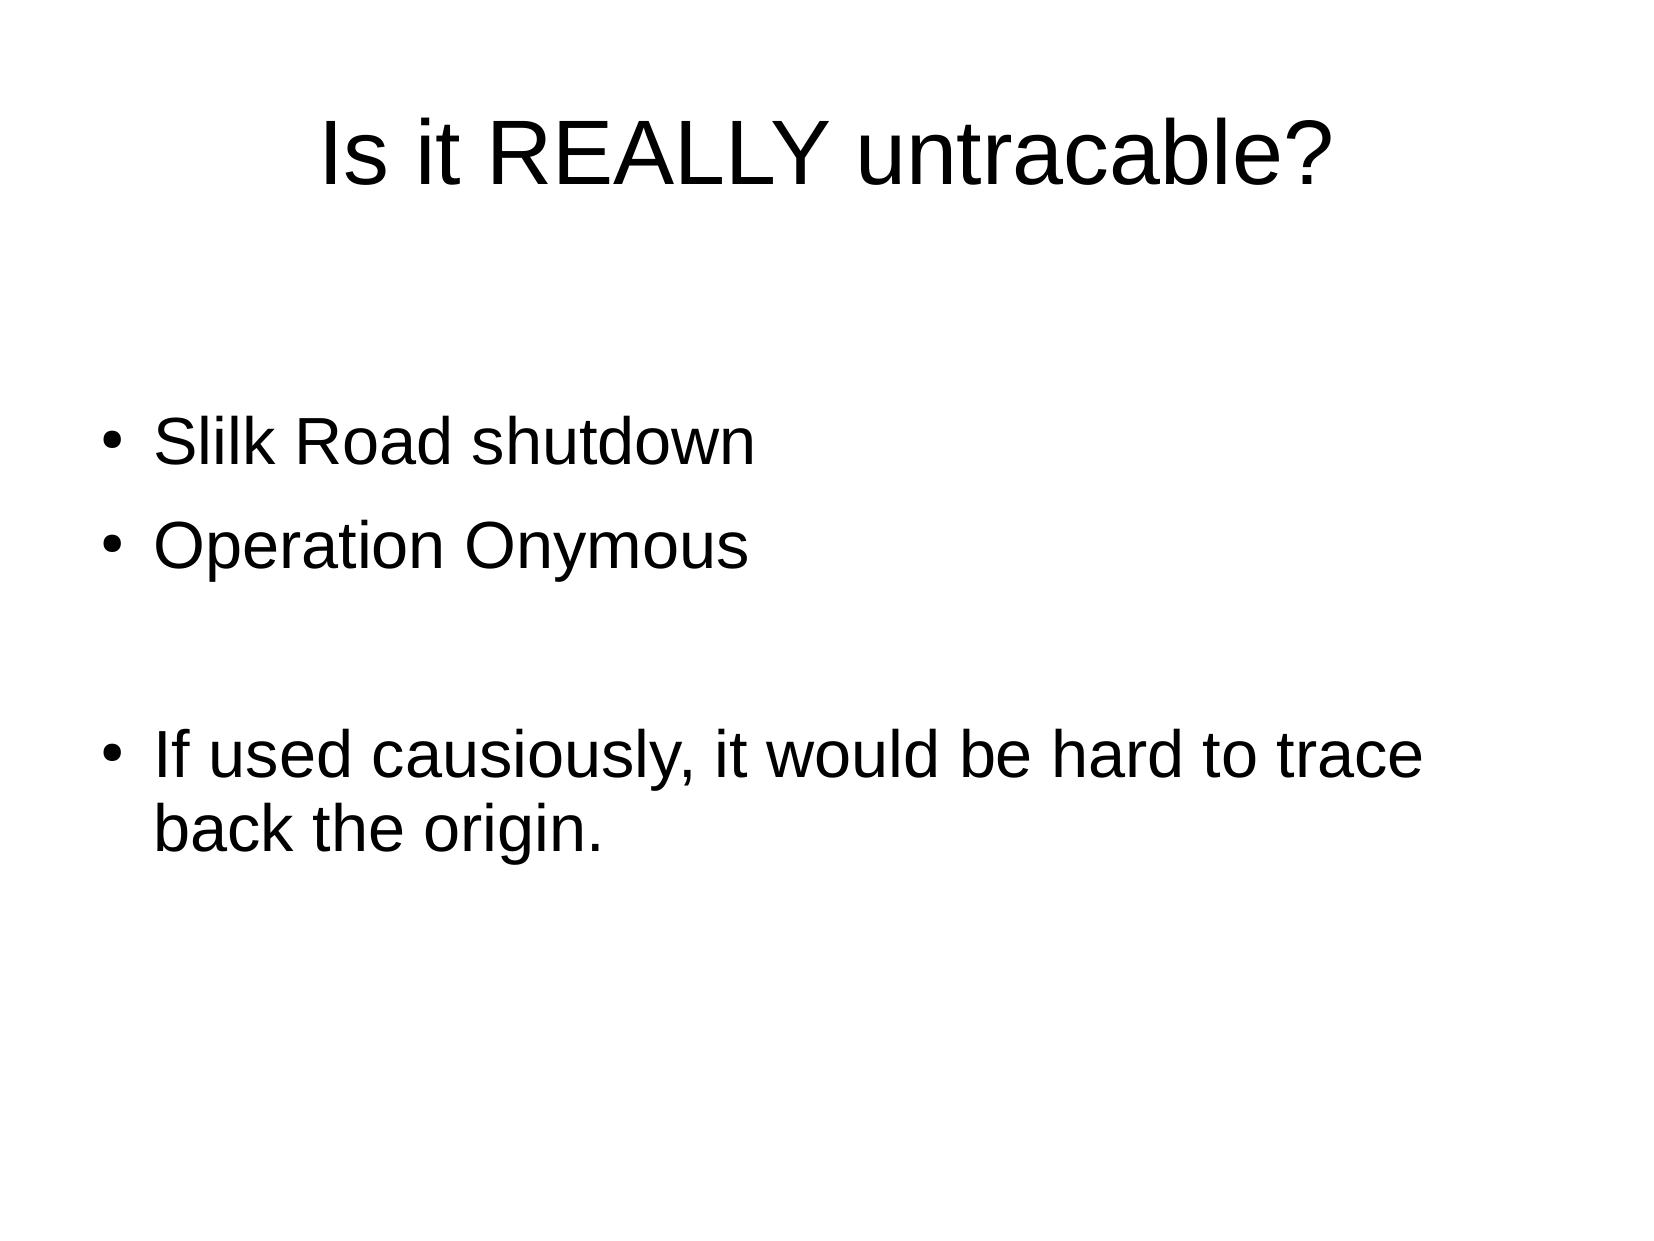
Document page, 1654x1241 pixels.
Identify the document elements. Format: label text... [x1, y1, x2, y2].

title Is it REALLY untracable? [82, 49, 1571, 257]
list Slilk Road shutdown Operation Onymous If used causiously, it would be hard to trace back the origin. [82, 290, 1571, 1010]
